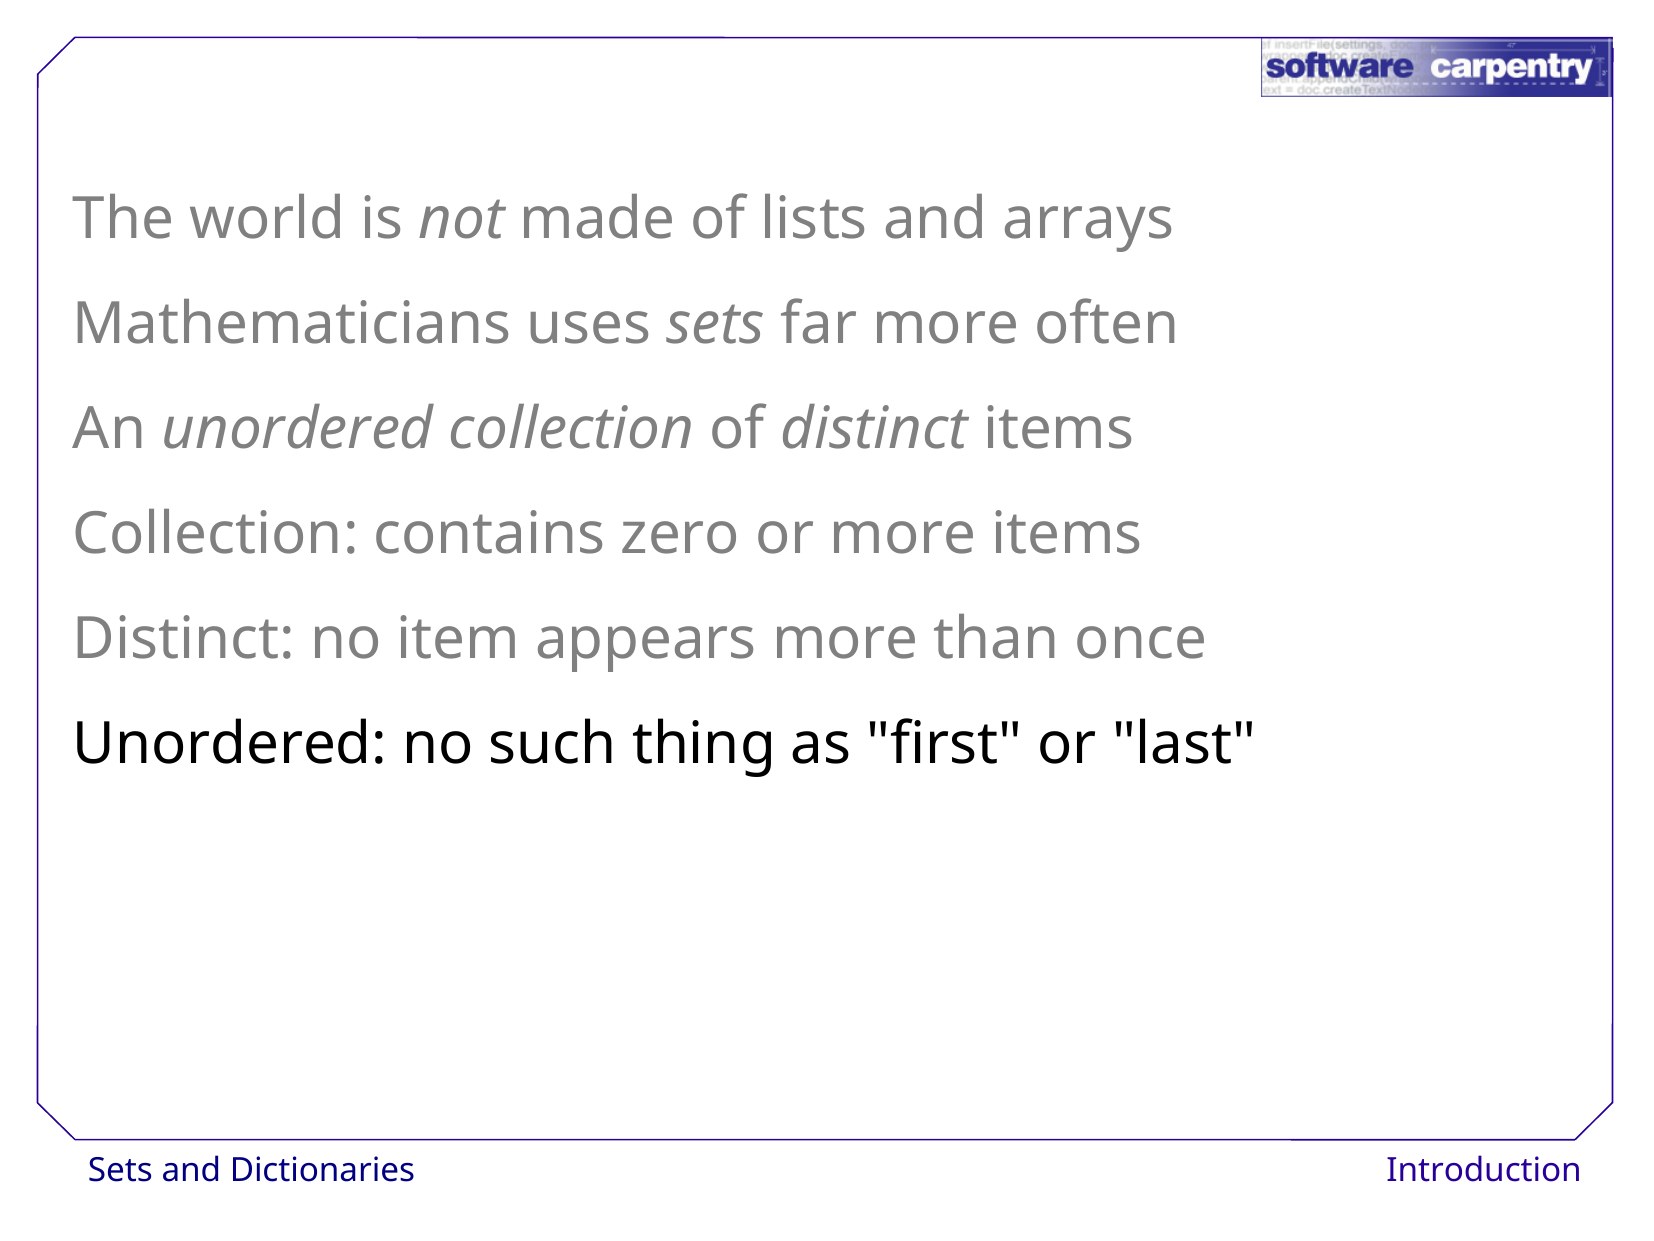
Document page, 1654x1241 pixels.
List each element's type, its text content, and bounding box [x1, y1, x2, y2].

picture [1261, 39, 1613, 97]
text_box The world is not made of lists and arrays Mathematicians uses sets far more often An unordered collection of distinct items Collection: contains zero or more items Distinct: no item appears more than once Unordered: no such thing as "first" or "last" [58, 137, 1422, 784]
